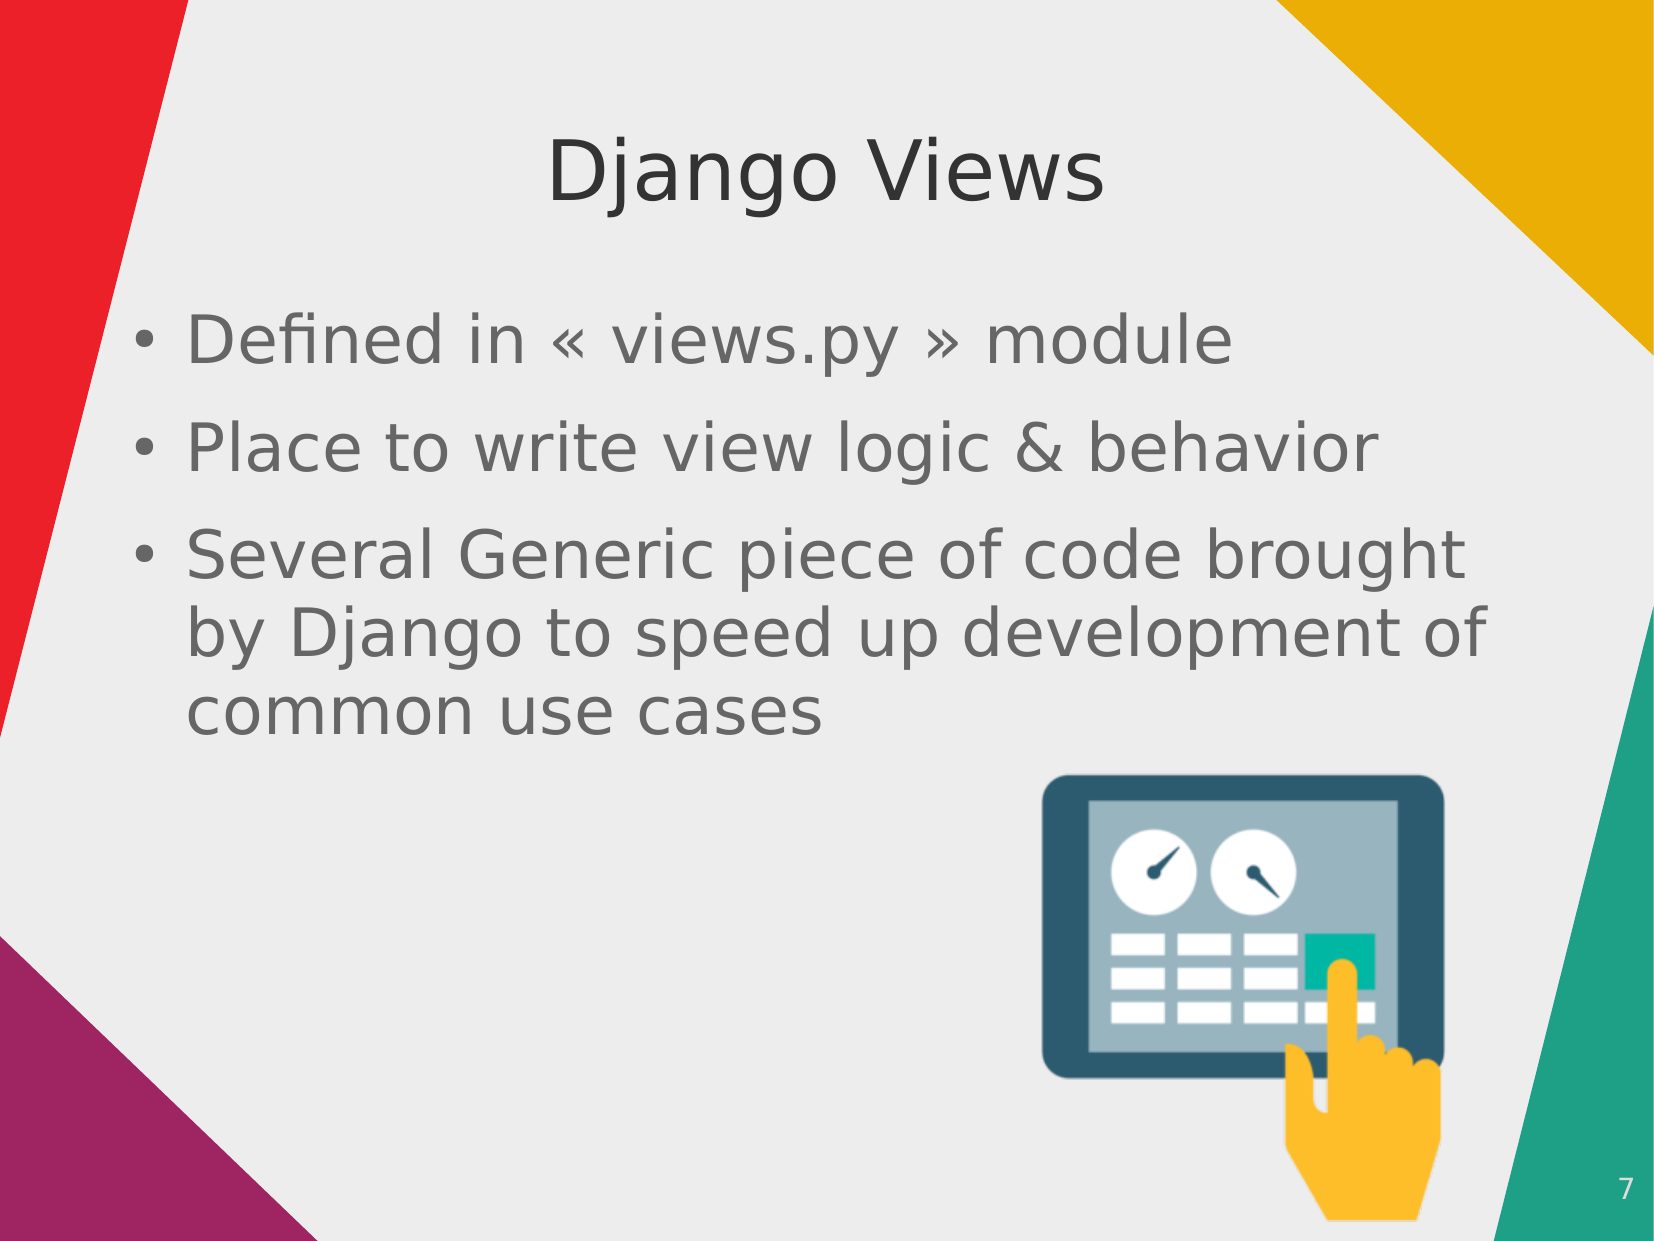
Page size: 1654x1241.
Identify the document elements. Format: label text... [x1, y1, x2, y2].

picture [1009, 763, 1478, 1233]
title Django Views [114, 73, 1539, 271]
list Defined in « views.py » module Place to write view logic & behavior Several Generic piece of code brought by Django to speed up development of common use cases [114, 302, 1539, 1033]
